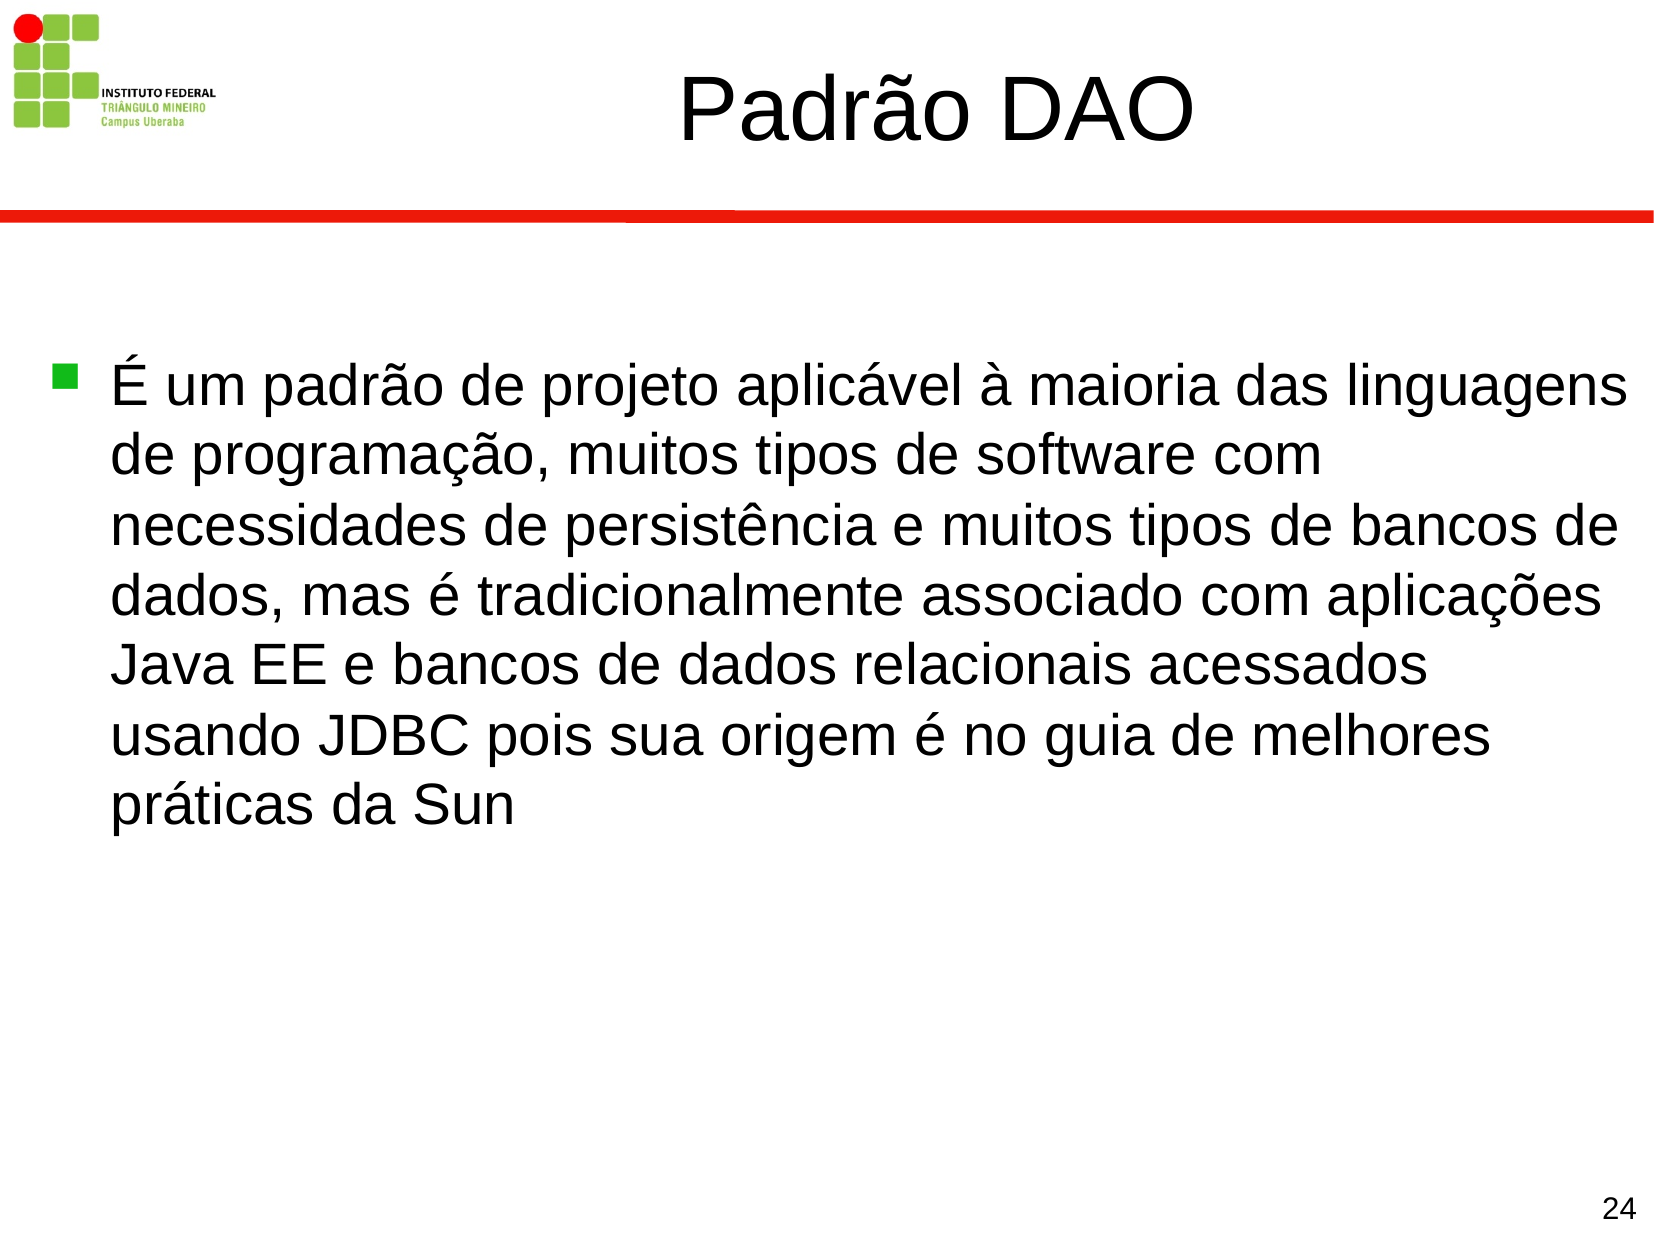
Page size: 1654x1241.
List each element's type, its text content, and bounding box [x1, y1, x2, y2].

picture [0, 2, 228, 139]
text_box Padrão DAO [253, 0, 1622, 207]
text_box <number> [1185, 1179, 1654, 1220]
text_box É um padrão de projeto aplicável à maioria das linguagens de programação, muitos tipos de software com necessidades de persistência e muitos tipos de bancos de dados, mas é tradicionalmente associado com aplicações Java EE e bancos de dados relacionais acessados usando JDBC pois sua origem é no guia de melhores práticas da Sun [32, 253, 1654, 1205]
